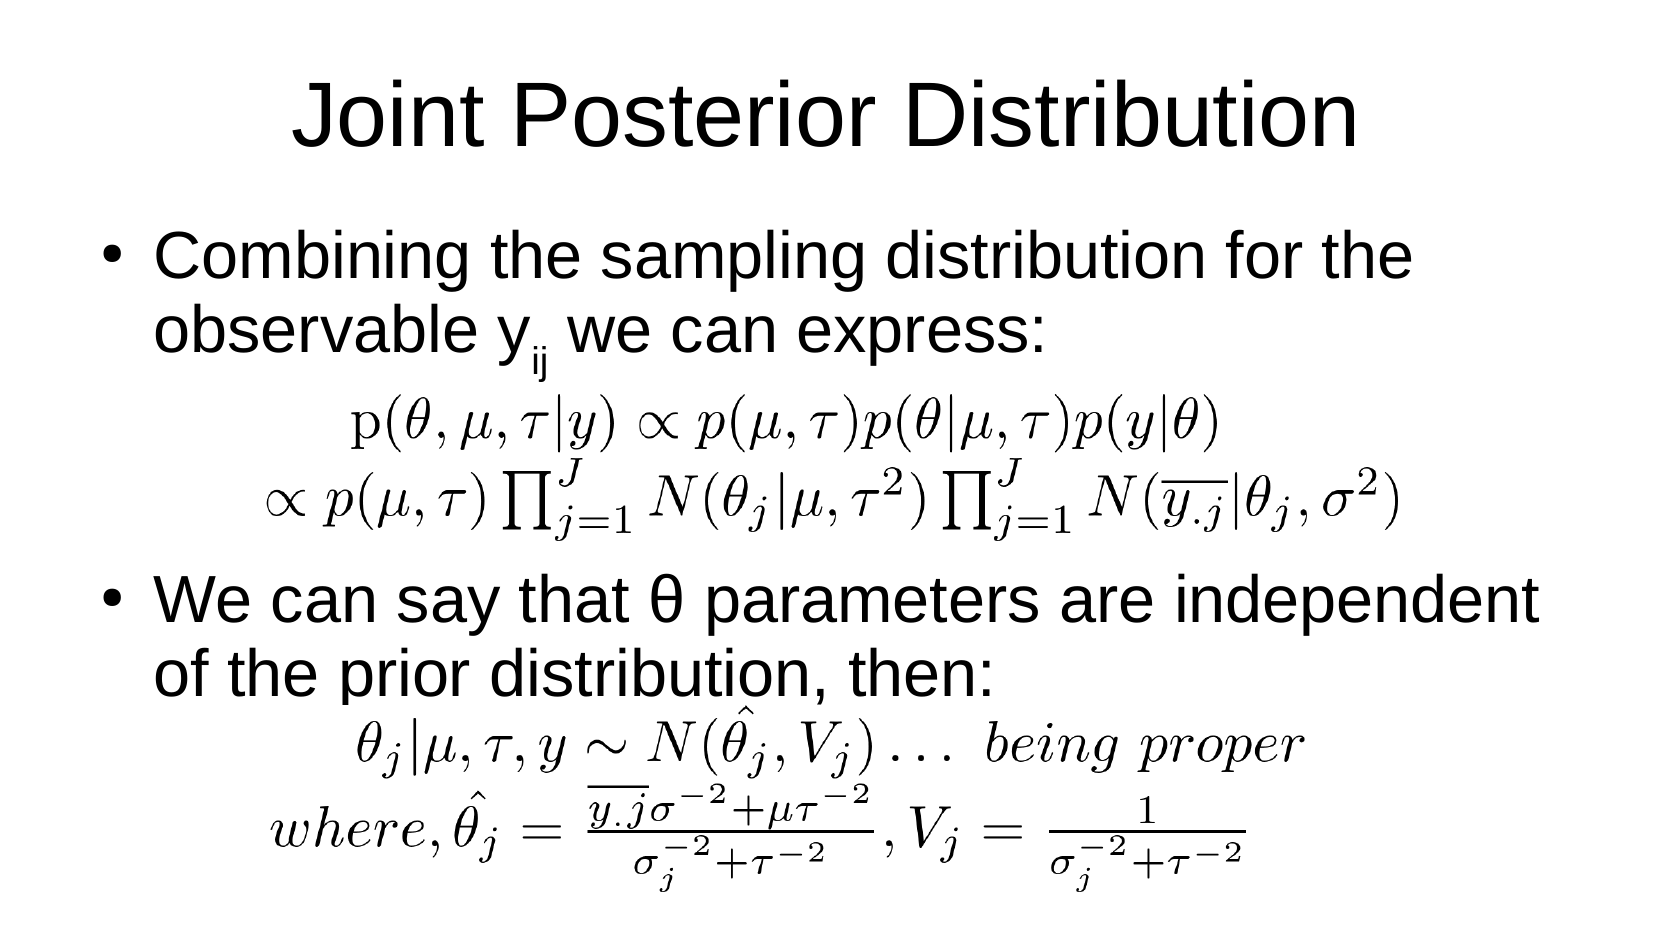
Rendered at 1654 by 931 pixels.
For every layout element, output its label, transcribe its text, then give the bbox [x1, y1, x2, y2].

picture [266, 394, 1398, 541]
list Combining the sampling distribution for the observable yij we can express: We can say that θ parameters are independent of the prior distribution, then: [82, 217, 1571, 758]
picture [270, 705, 1305, 892]
title Joint Posterior Distribution [82, 37, 1571, 193]
